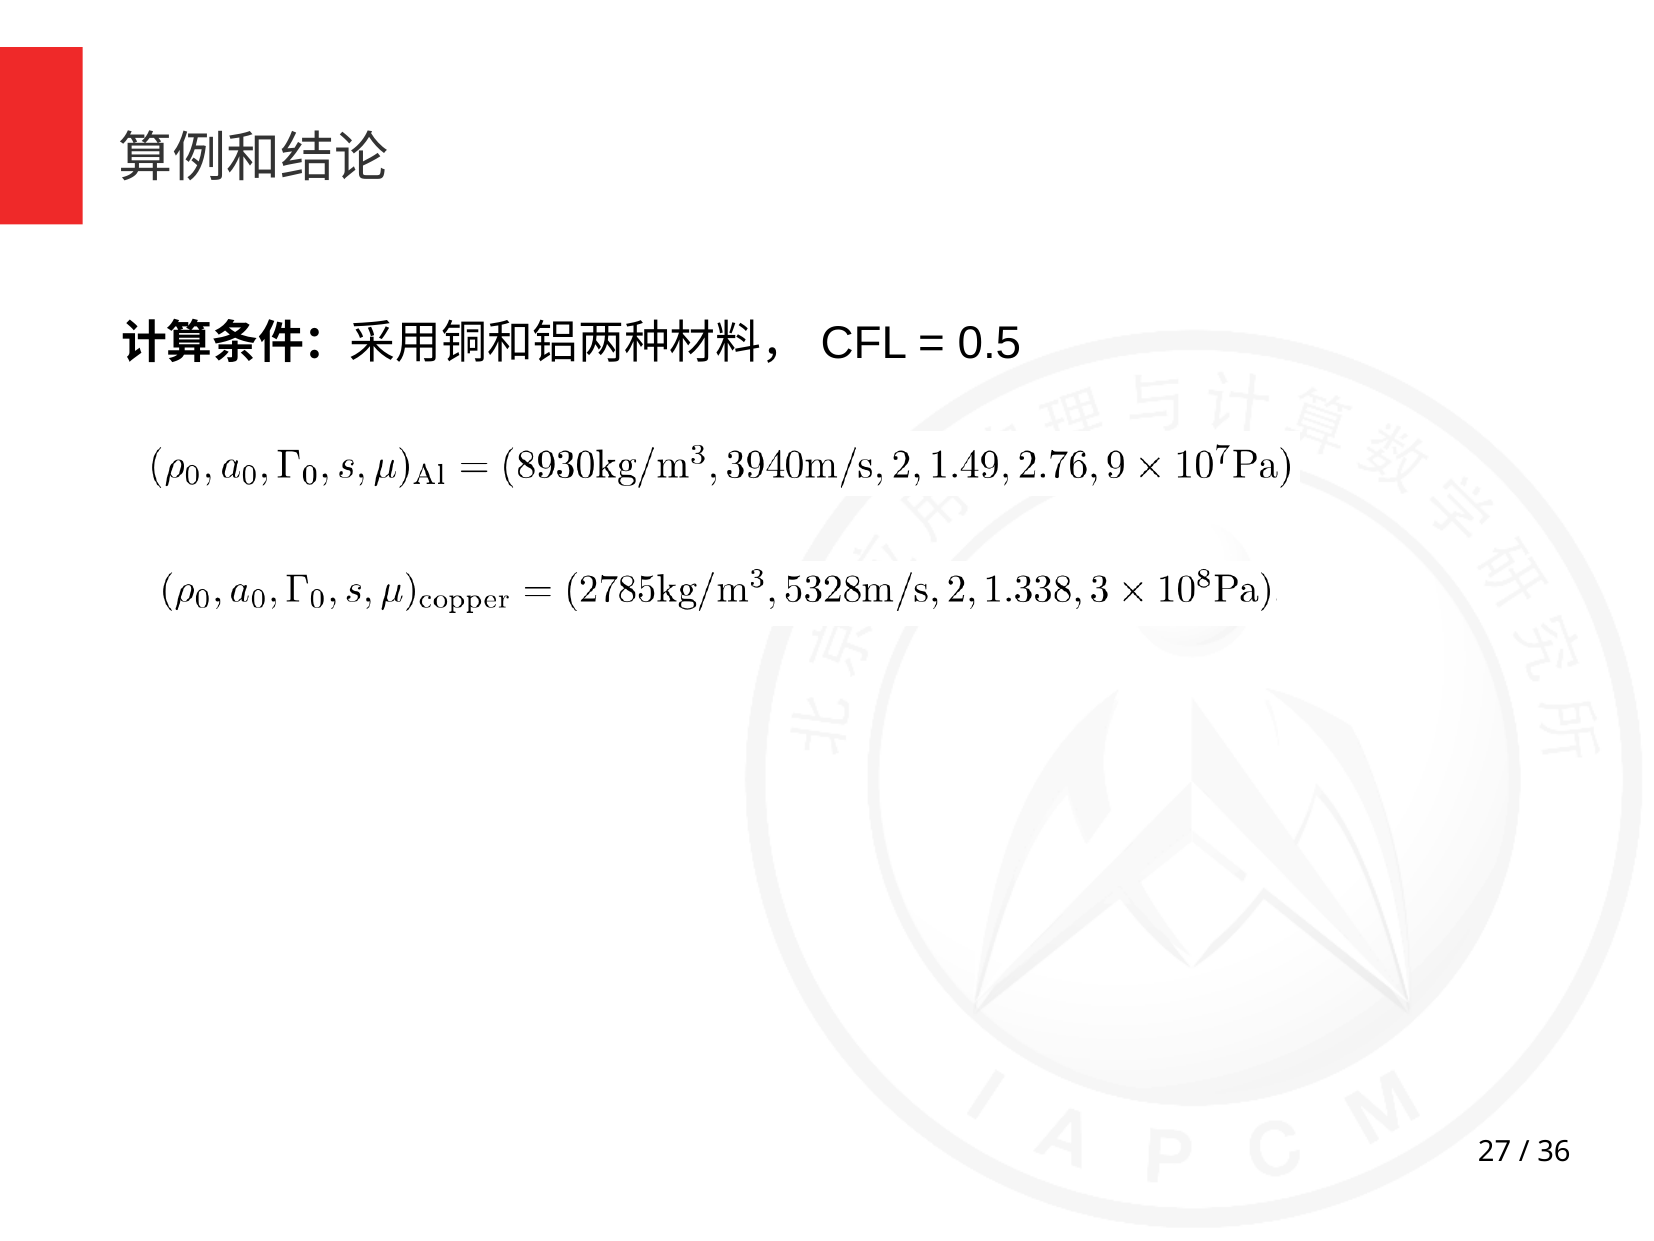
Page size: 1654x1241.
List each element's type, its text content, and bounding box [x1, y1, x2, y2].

title 算例和结论 [118, 49, 1571, 257]
picture [140, 321, 1654, 1241]
text_box 计算条件：采用铜和铝两种材料，CFL = 0.5 [106, 298, 1158, 419]
